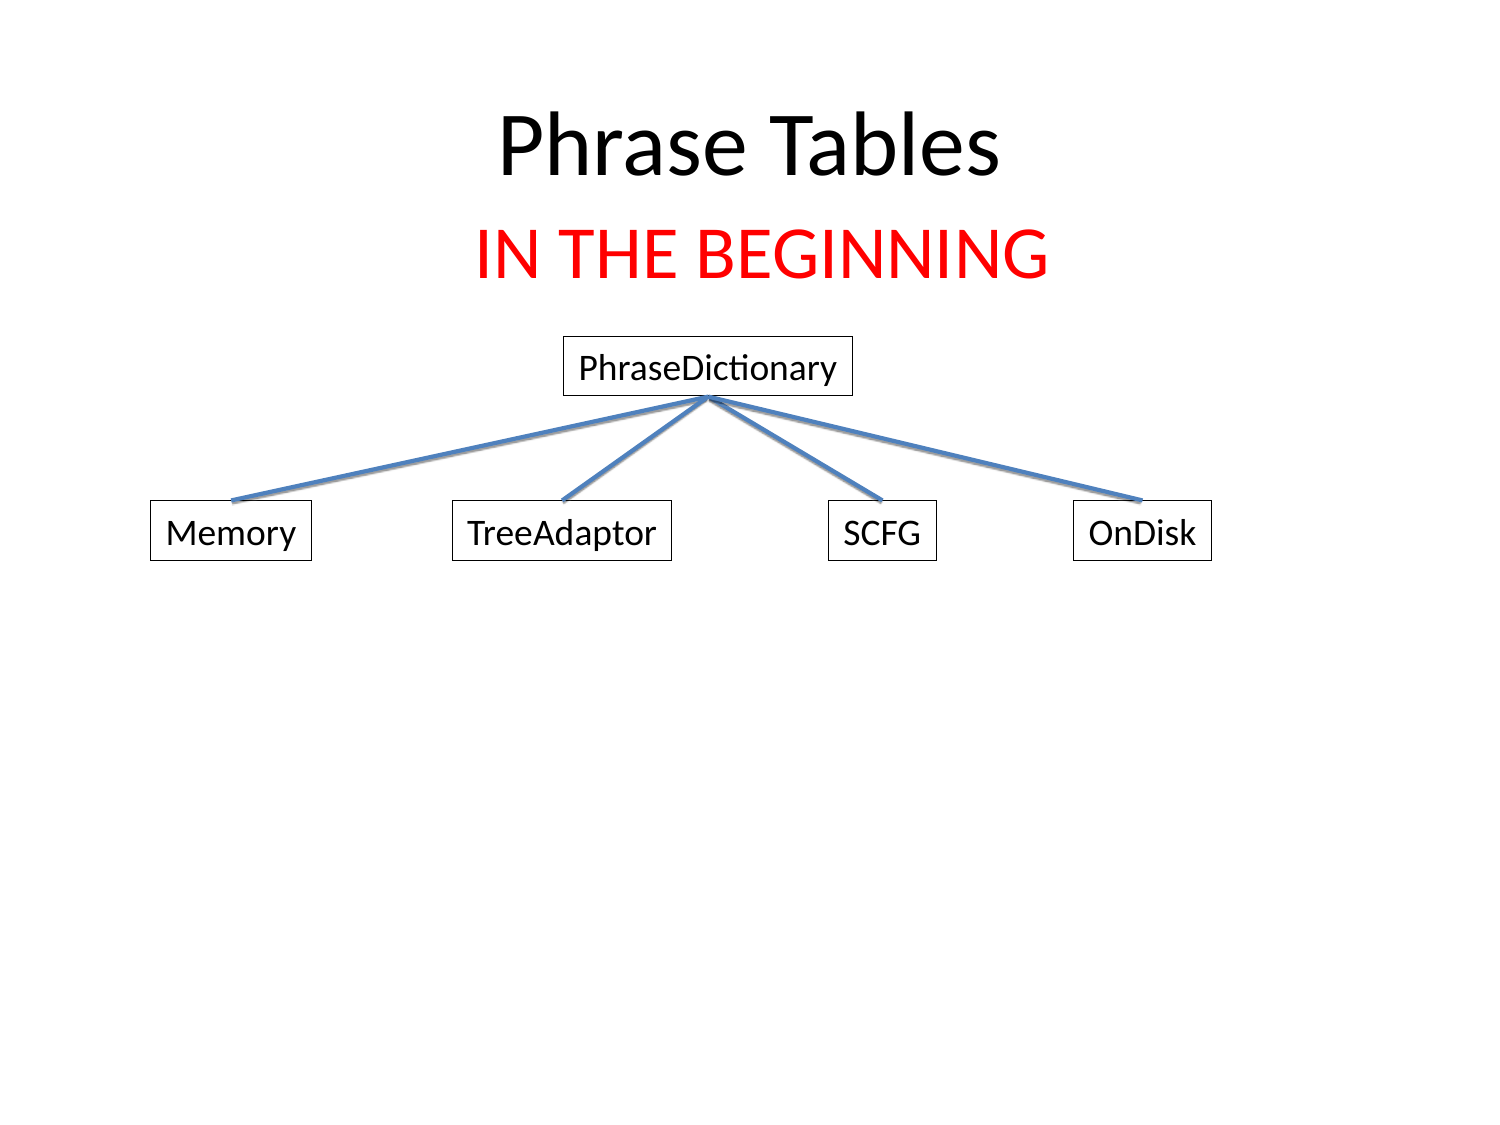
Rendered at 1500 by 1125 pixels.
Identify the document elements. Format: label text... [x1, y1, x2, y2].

text_box IN THE BEGINNING [459, 195, 1066, 301]
text_box OnDisk [1073, 500, 1212, 561]
text_box TreeAdaptor [452, 500, 672, 561]
text_box SCFG [828, 500, 937, 561]
title Phrase Tables [75, 45, 1425, 233]
text_box Memory [150, 500, 312, 561]
text_box PhraseDictionary [563, 336, 853, 396]
